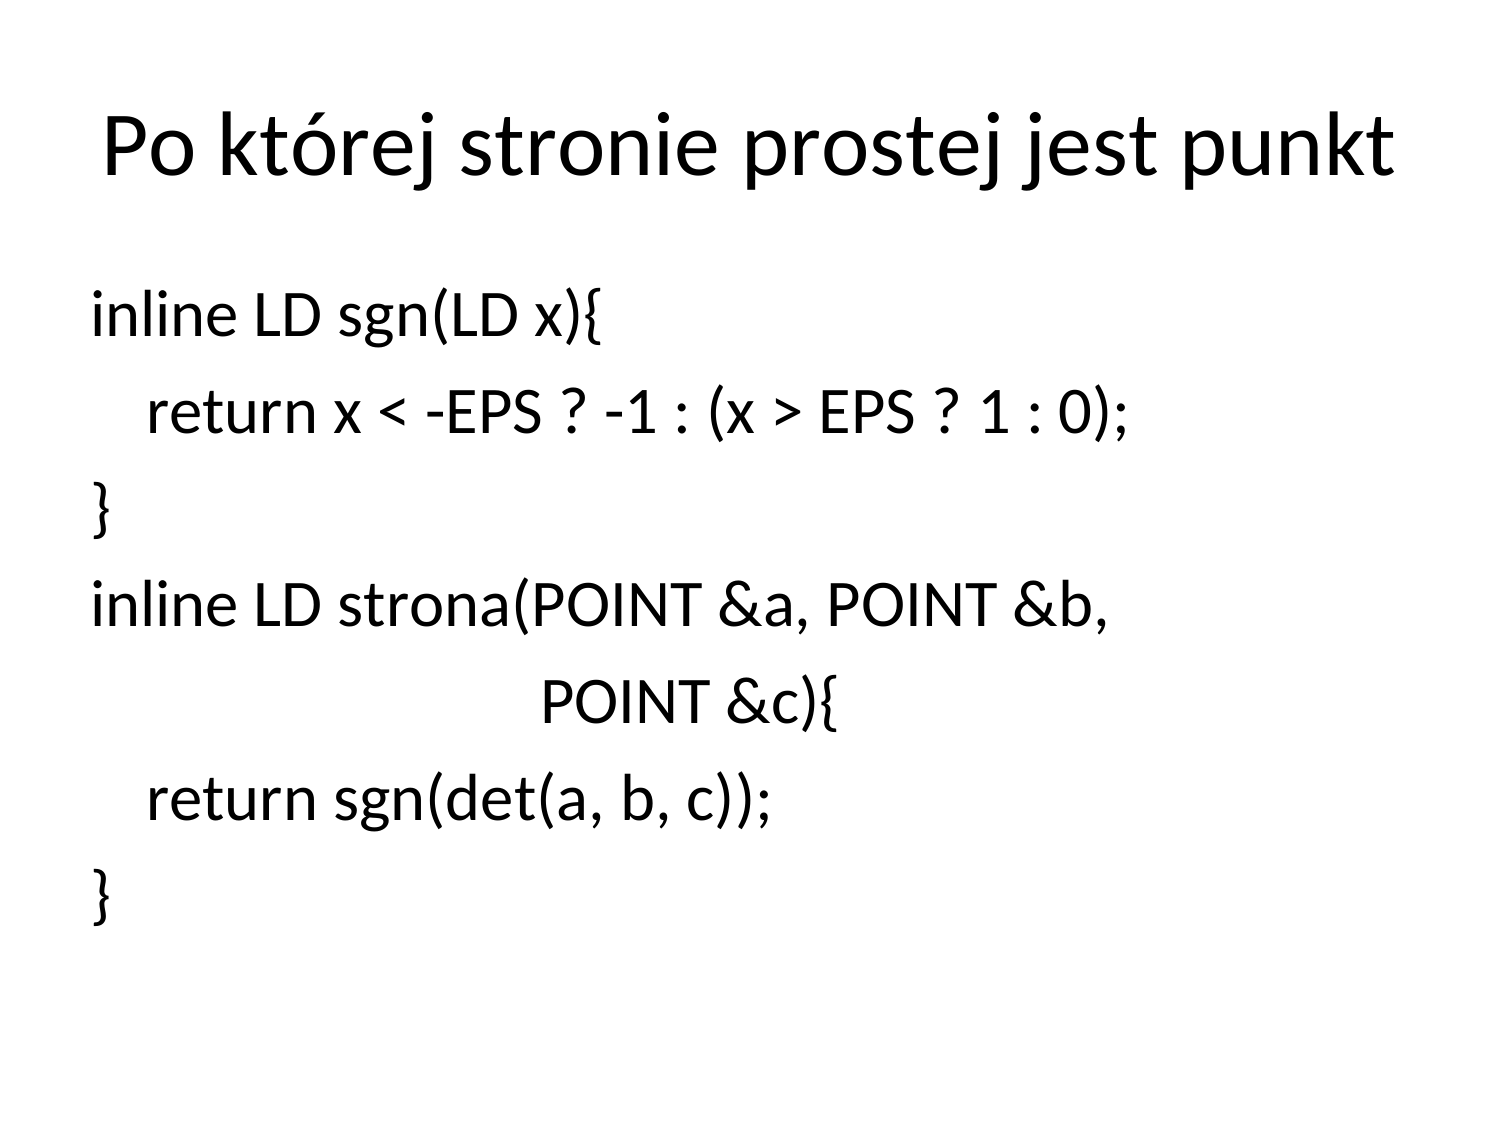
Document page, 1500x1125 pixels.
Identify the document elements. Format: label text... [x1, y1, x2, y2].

list inline LD sgn(LD x){ return x < -EPS ? -1 : (x > EPS ? 1 : 0); } inline LD strona(POINT &a, POINT &b, POINT &c){ return sgn(det(a, b, c)); } [75, 262, 1426, 1005]
title Po której stronie prostej jest punkt [75, 45, 1426, 233]
